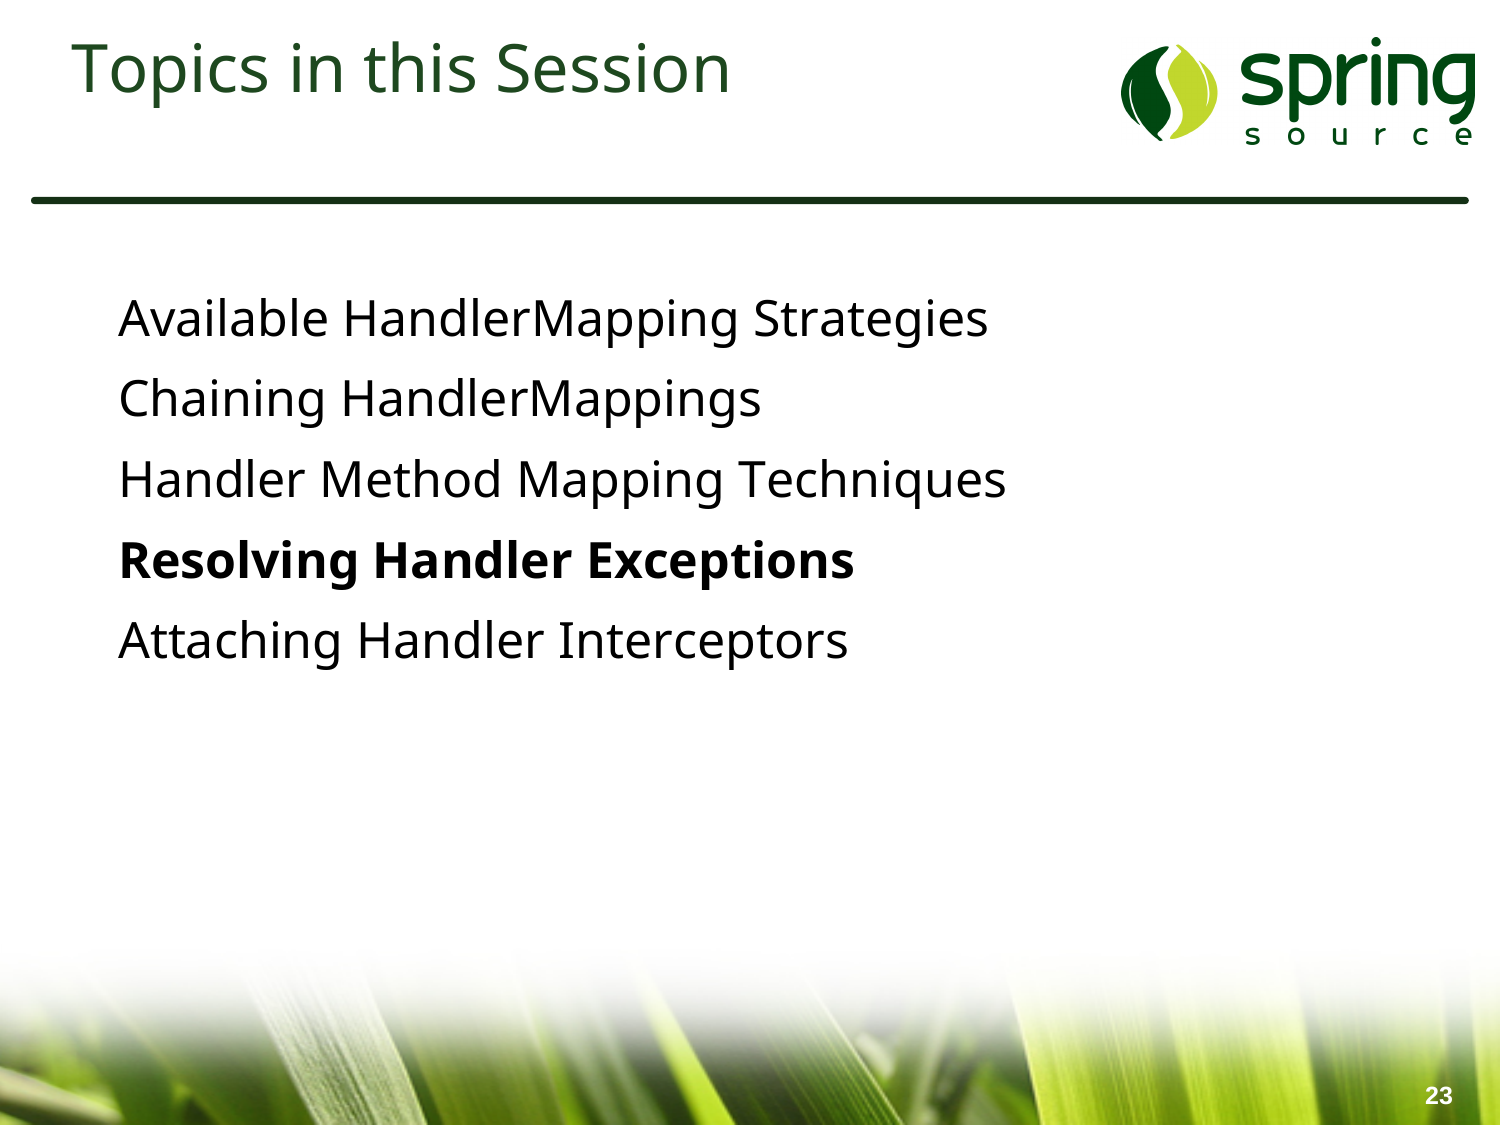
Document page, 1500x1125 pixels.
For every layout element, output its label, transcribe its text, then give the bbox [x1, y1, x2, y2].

list Available HandlerMapping Strategies Chaining HandlerMappings Handler Method Mapping Techniques Resolving Handler Exceptions Attaching Handler Interceptors [103, 275, 1394, 938]
title Topics in this Session [56, 13, 1089, 176]
picture [0, 944, 1500, 1125]
picture [1121, 37, 1475, 145]
